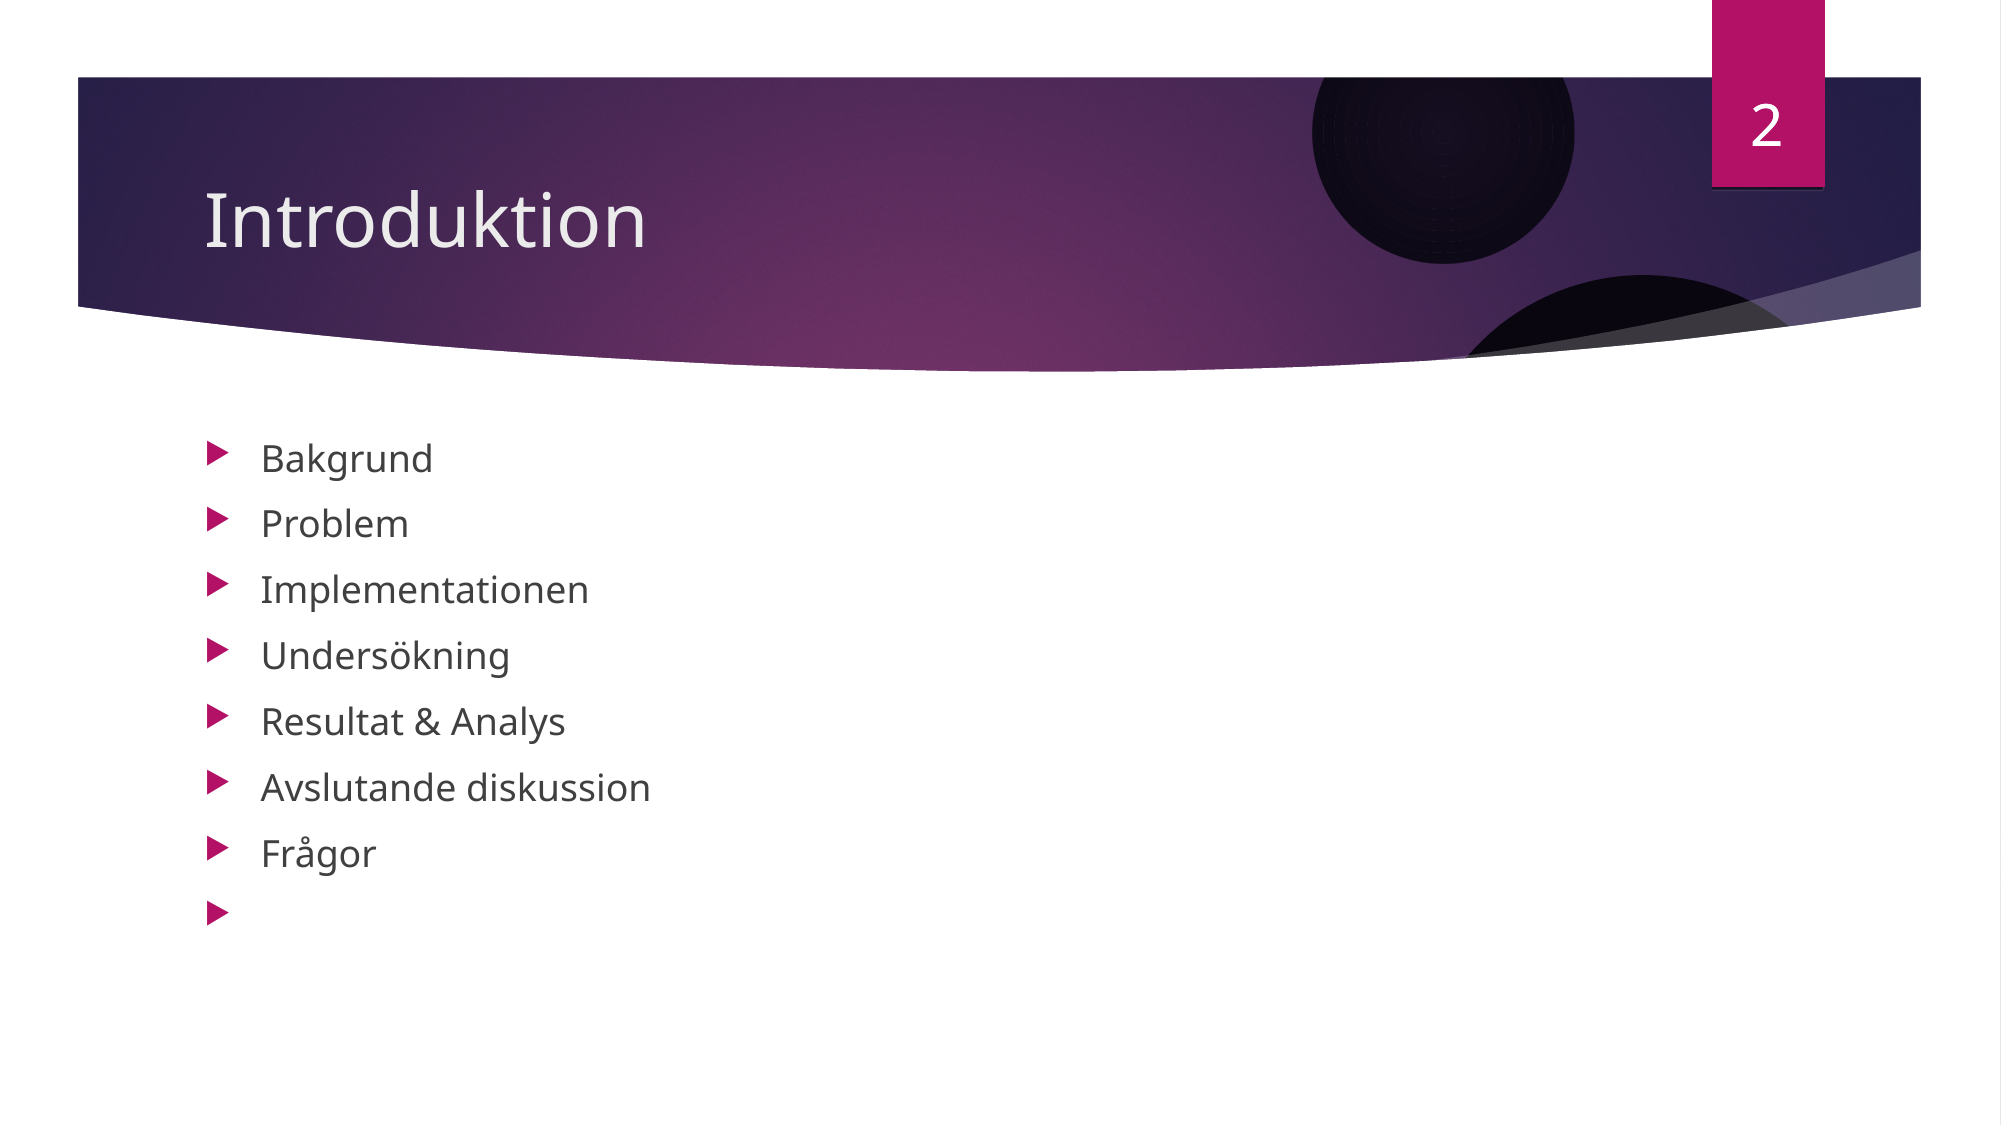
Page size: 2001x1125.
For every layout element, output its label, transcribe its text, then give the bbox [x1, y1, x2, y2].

title Introduktion [189, 159, 1627, 276]
text_box [1698, 48, 1836, 175]
list Bakgrund Problem Implementationen Undersökning Resultat & Analys Avslutande diskussion Frågor [189, 427, 1638, 988]
